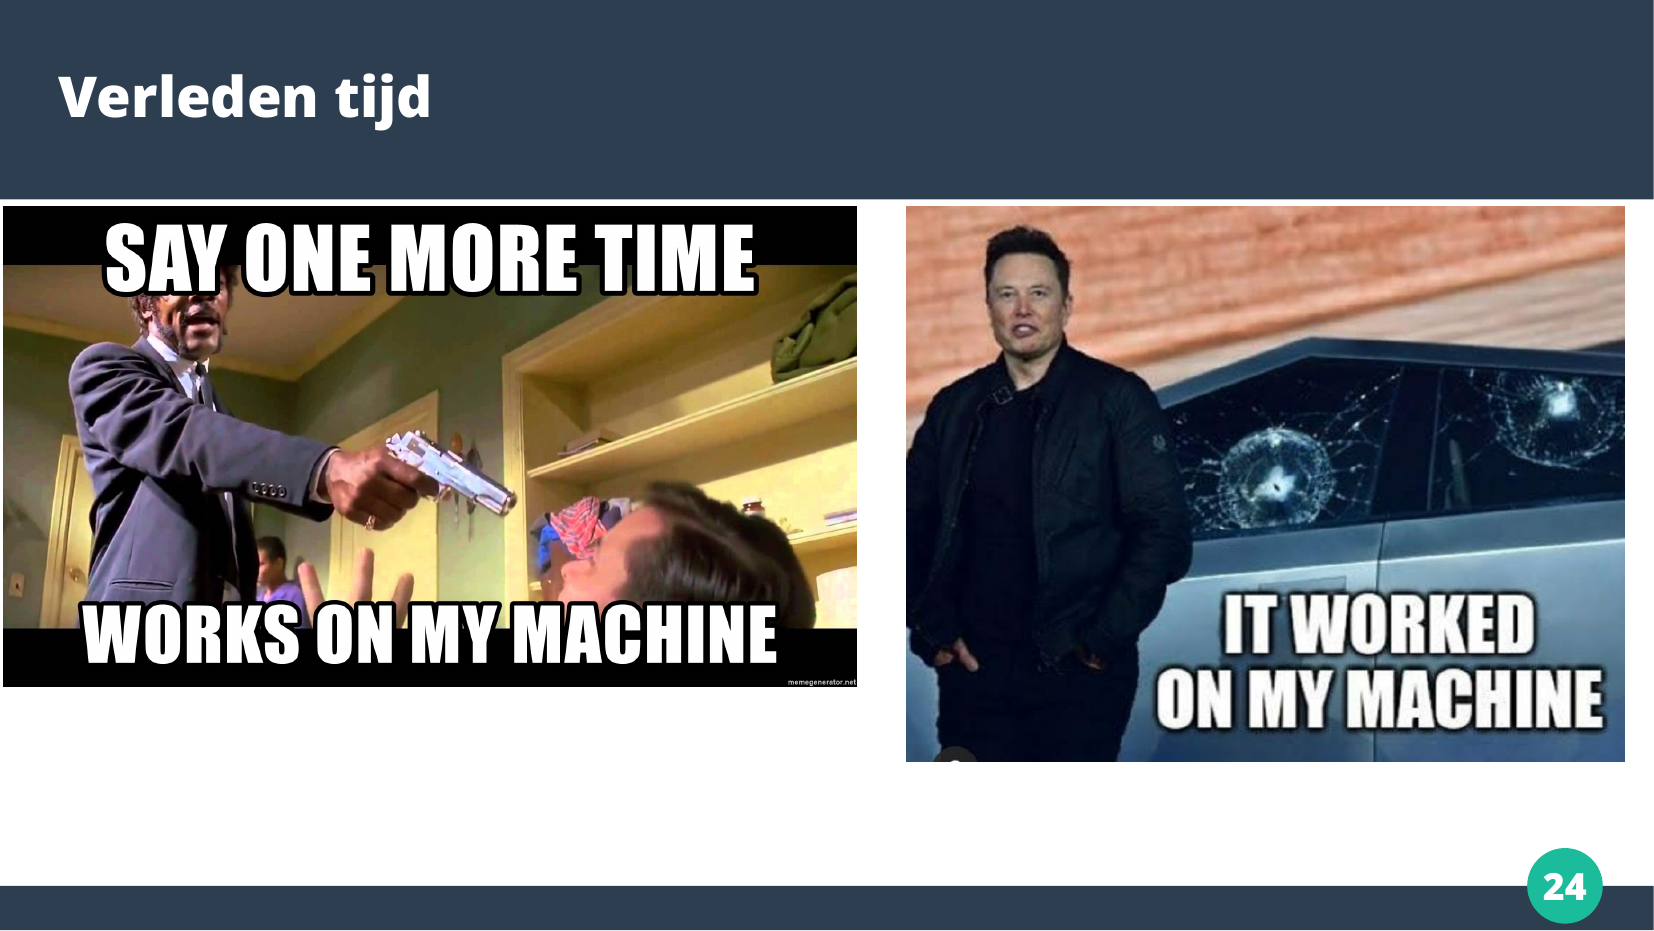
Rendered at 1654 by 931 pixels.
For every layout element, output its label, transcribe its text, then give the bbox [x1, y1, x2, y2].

title Verleden tijd [59, 37, 1595, 156]
picture [3, 206, 857, 687]
picture [906, 206, 1625, 762]
